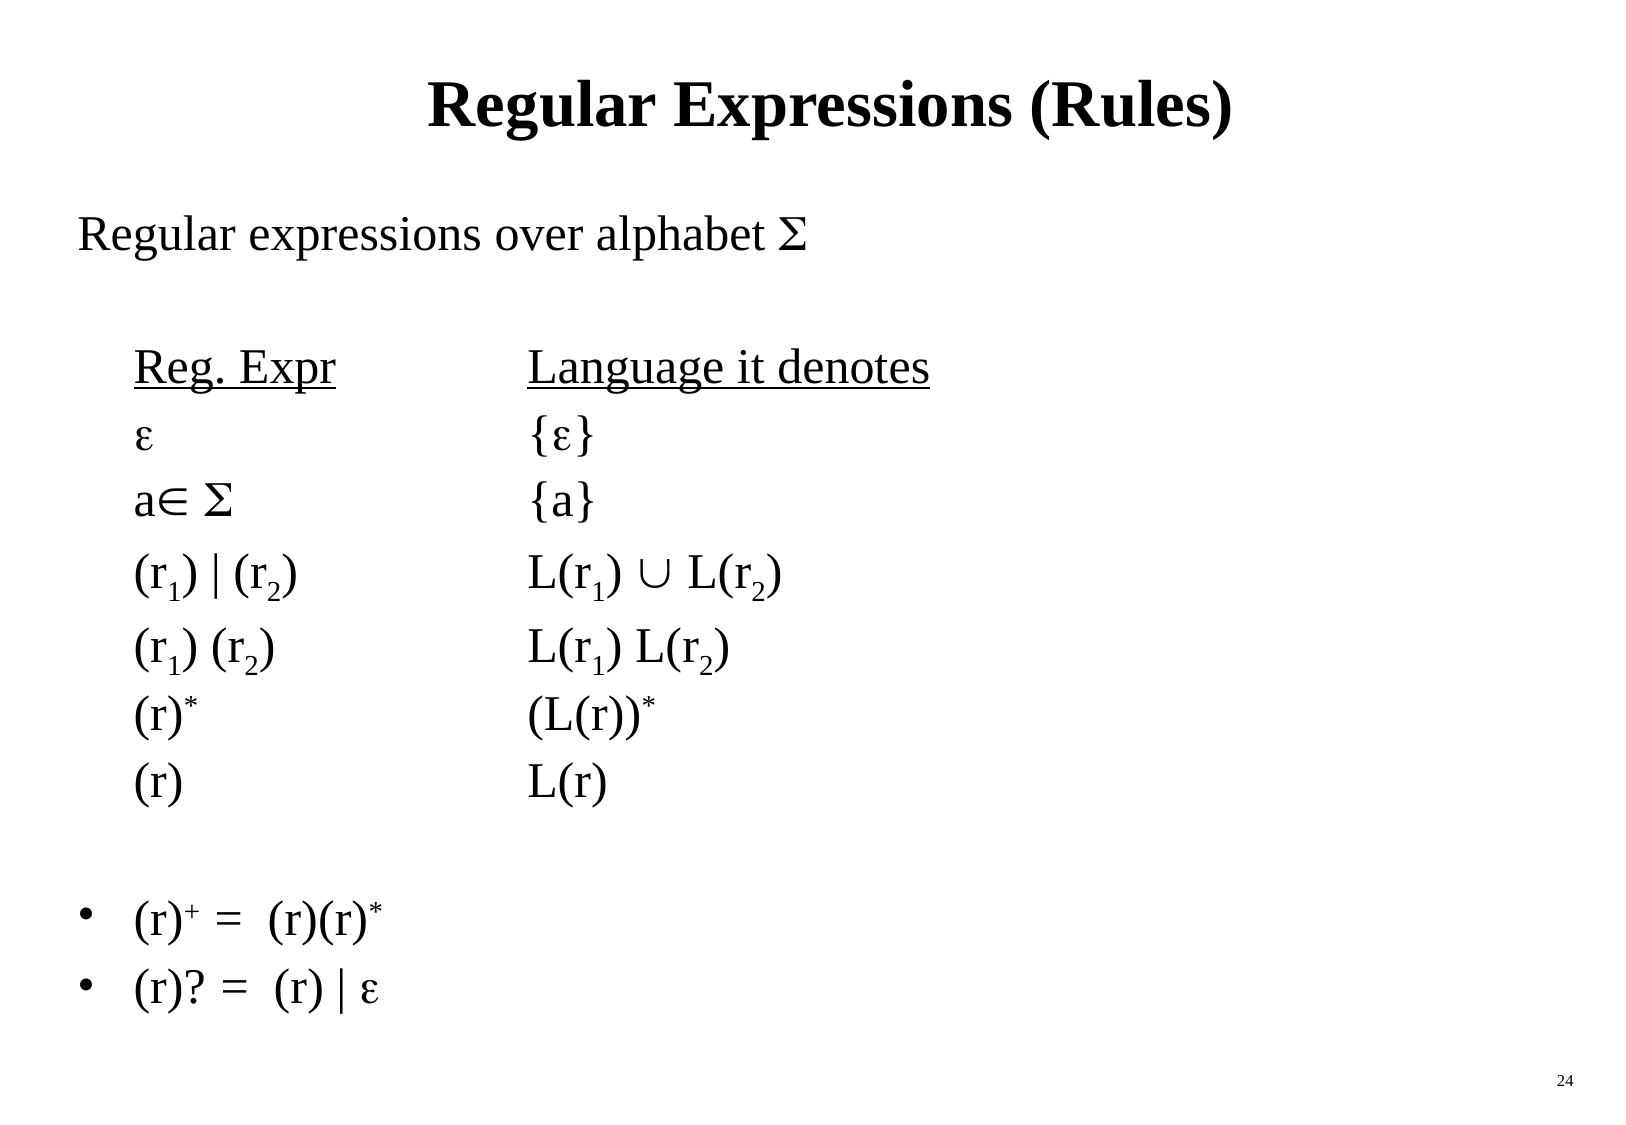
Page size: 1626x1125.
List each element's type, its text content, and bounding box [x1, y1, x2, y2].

title Regular Expressions (Rules) [62, 24, 1600, 175]
list Regular expressions over alphabet  Reg. Expr Language it denotes  {} a  {a} (r1) | (r2) L(r1)  L(r2) (r1) (r2) L(r1) L(r2) (r)* (L(r))* (r) L(r) (r)+ = (r)(r)* (r)? = (r) |  [62, 199, 1600, 1038]
text_box <number> [1250, 1062, 1589, 1101]
